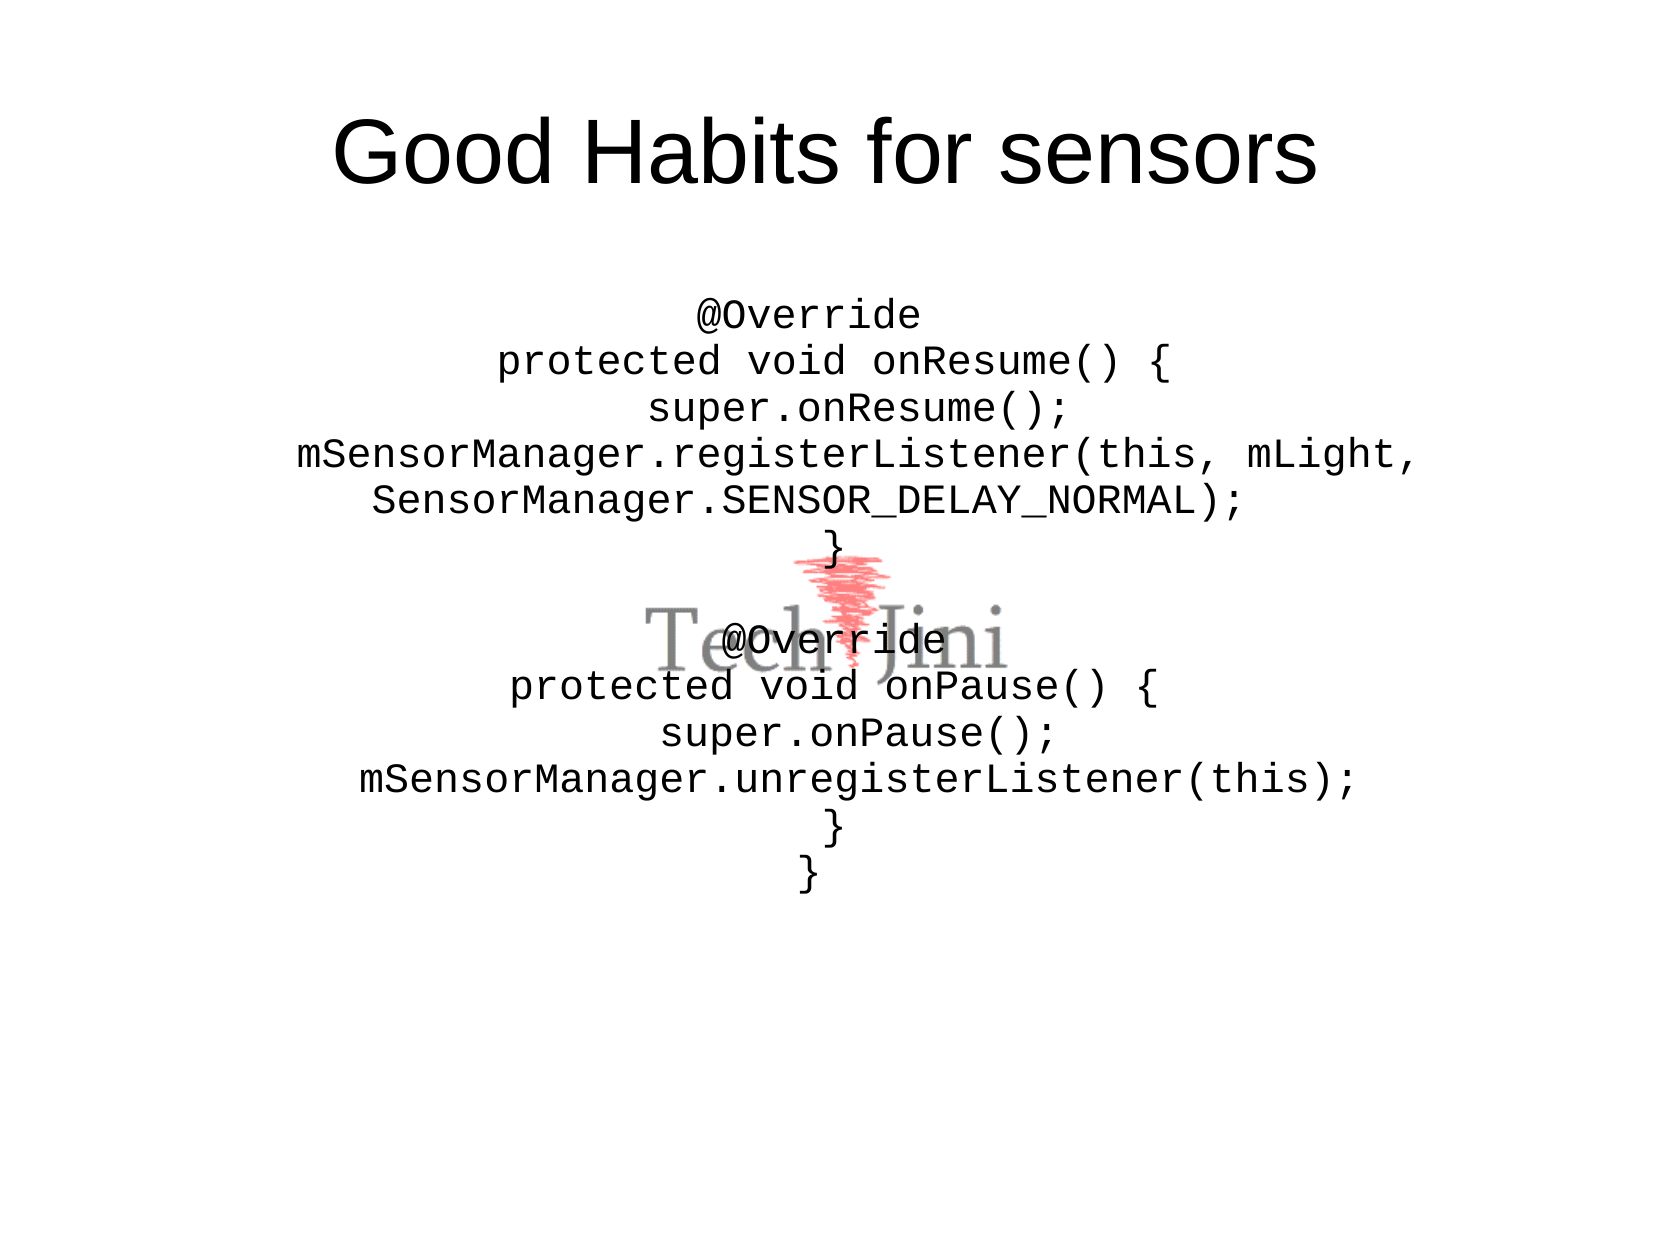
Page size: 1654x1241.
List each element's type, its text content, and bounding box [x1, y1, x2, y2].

title Good Habits for sensors [82, 49, 1571, 257]
text_box @Override protected void onResume() { super.onResume(); mSensorManager.registerListener(this, mLight, SensorManager.SENSOR_DELAY_NORMAL); } @Override protected void onPause() { super.onPause(); mSensorManager.unregisterListener(this); } } [59, 283, 1560, 954]
